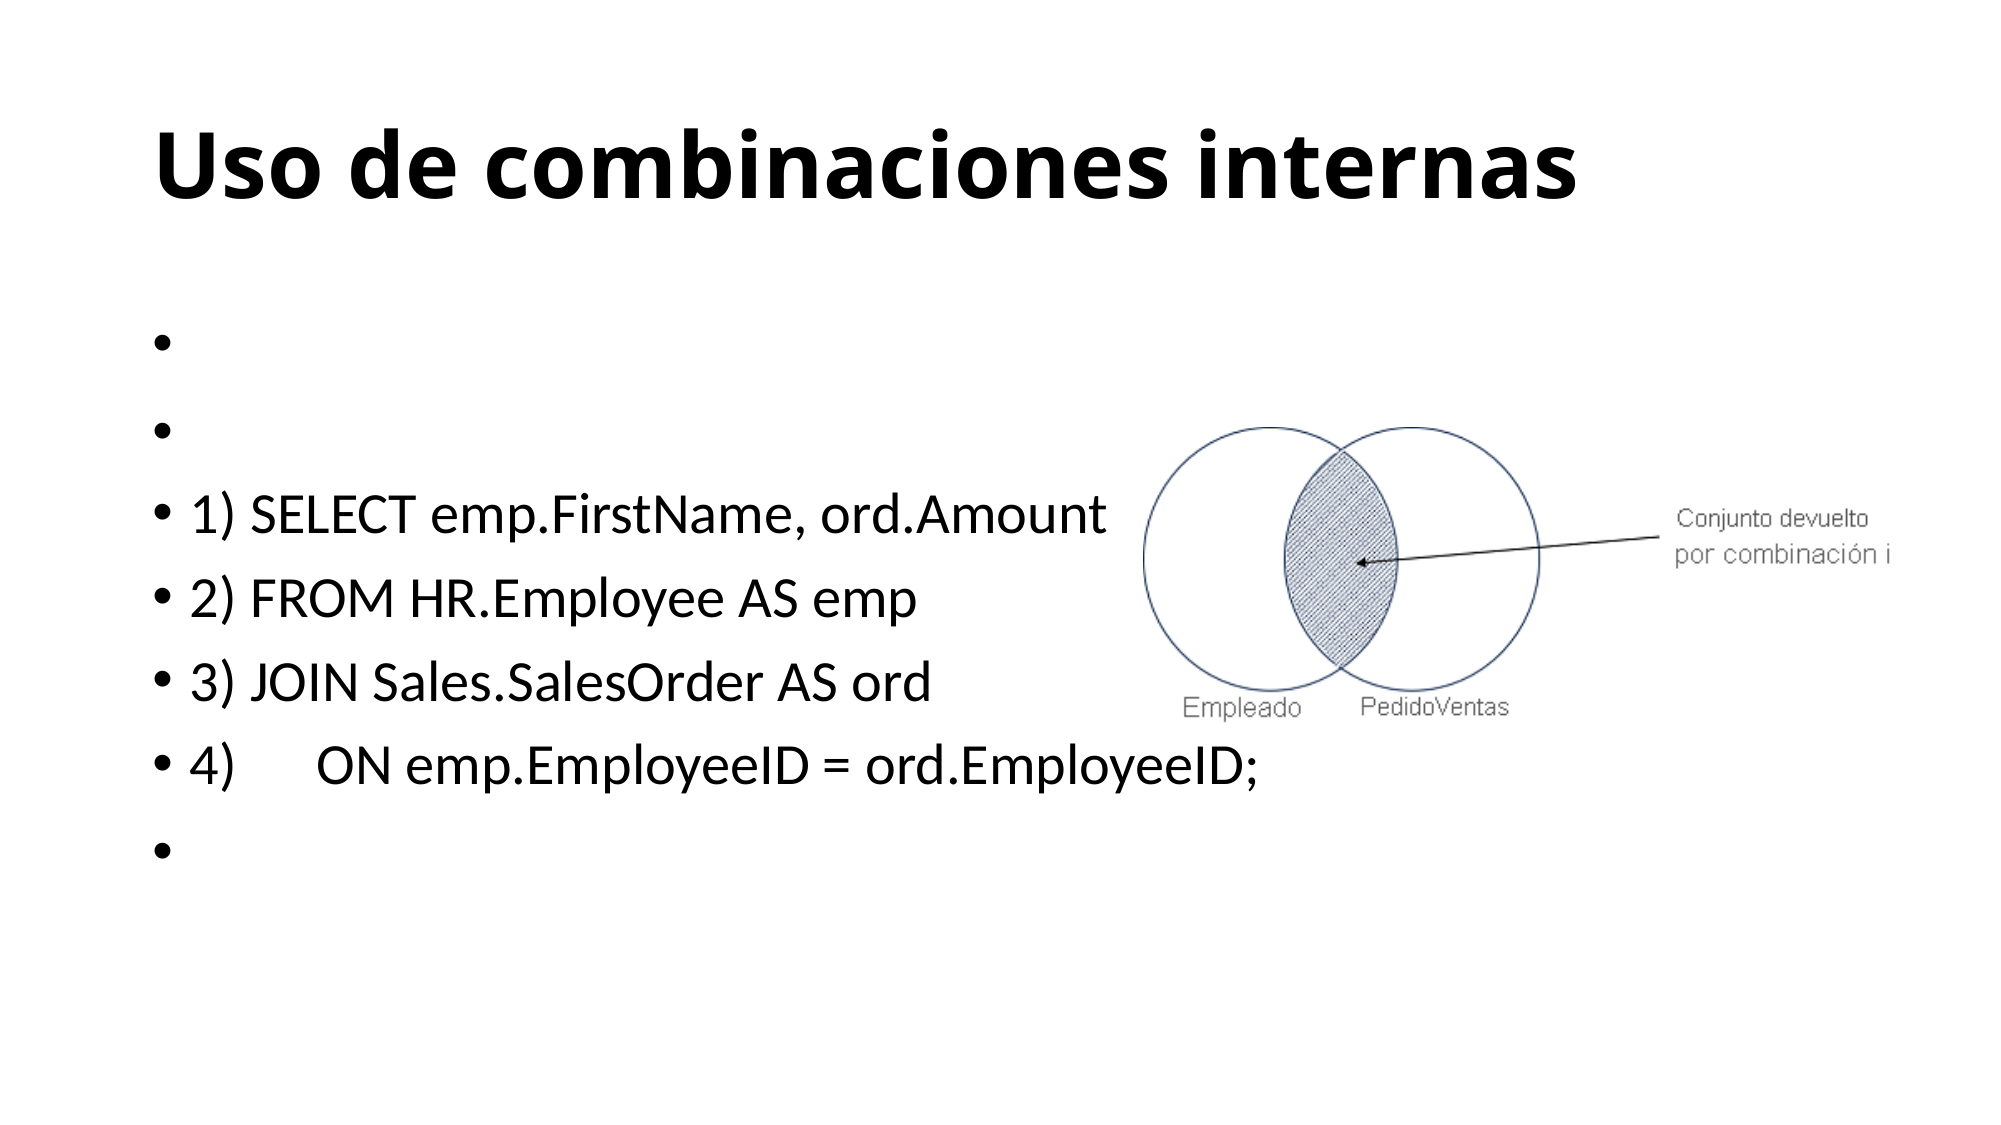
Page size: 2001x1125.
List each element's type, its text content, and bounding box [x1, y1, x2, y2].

list 1) SELECT emp.FirstName, ord.Amount 2) FROM HR.Employee AS emp 3) JOIN Sales.SalesOrder AS ord 4) ON emp.EmployeeID = ord.EmployeeID; [137, 299, 1863, 1014]
title Uso de combinaciones internas [137, 59, 1863, 278]
picture [1143, 427, 1891, 744]
